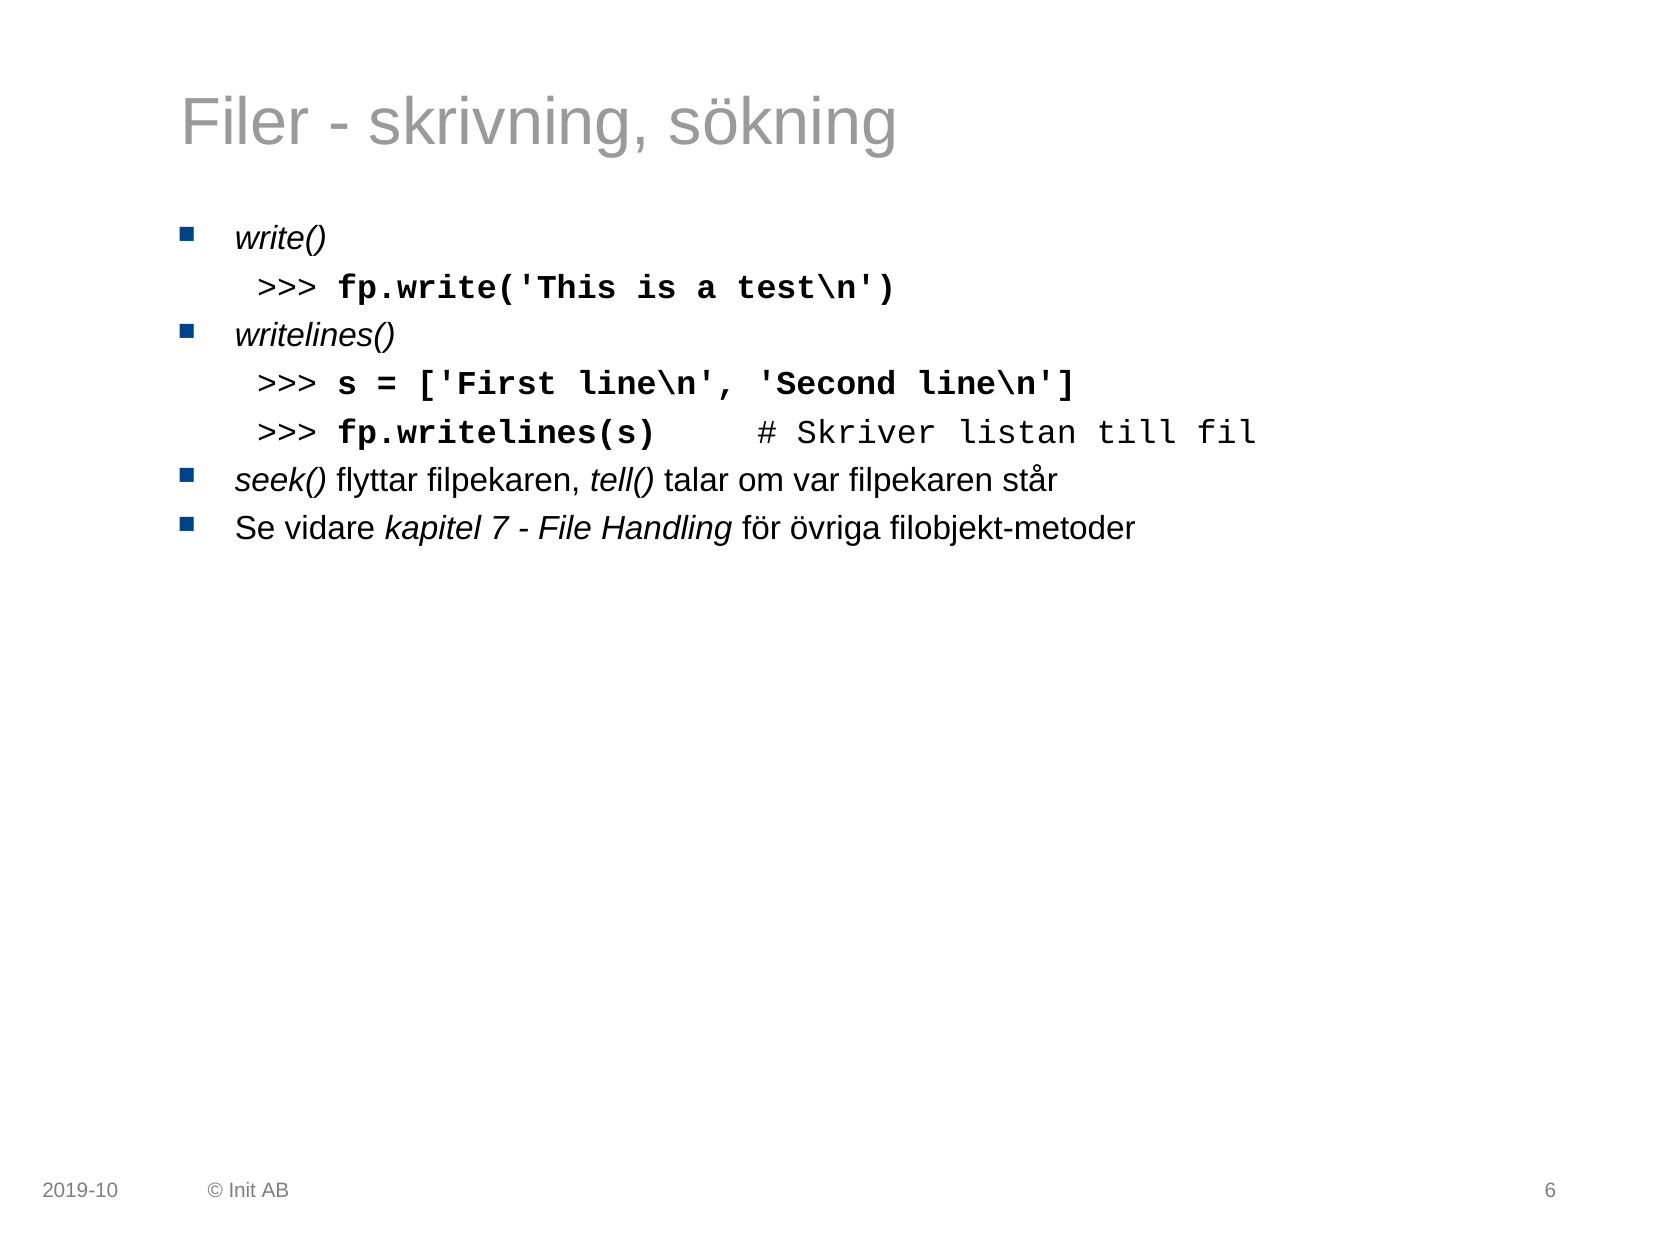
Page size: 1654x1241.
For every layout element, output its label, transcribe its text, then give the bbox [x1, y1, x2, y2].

text_box <nummer> [1488, 1143, 1571, 1210]
text_box © Init AB [192, 1143, 1461, 1210]
text_box write() >>> fp.write('This is a test\n') writelines() >>> s = ['First line\n', 'Second line\n'] >>> fp.writelines(s) # Skriver listan till fil seek() flyttar filpekaren, tell() talar om var filpekaren står Se vidare kapitel 7 - File Handling för övriga filobjekt-metoder [165, 209, 1489, 1061]
text_box Filer - skrivning, sökning [165, 0, 1489, 166]
text_box 2019-10 [27, 1143, 166, 1210]
